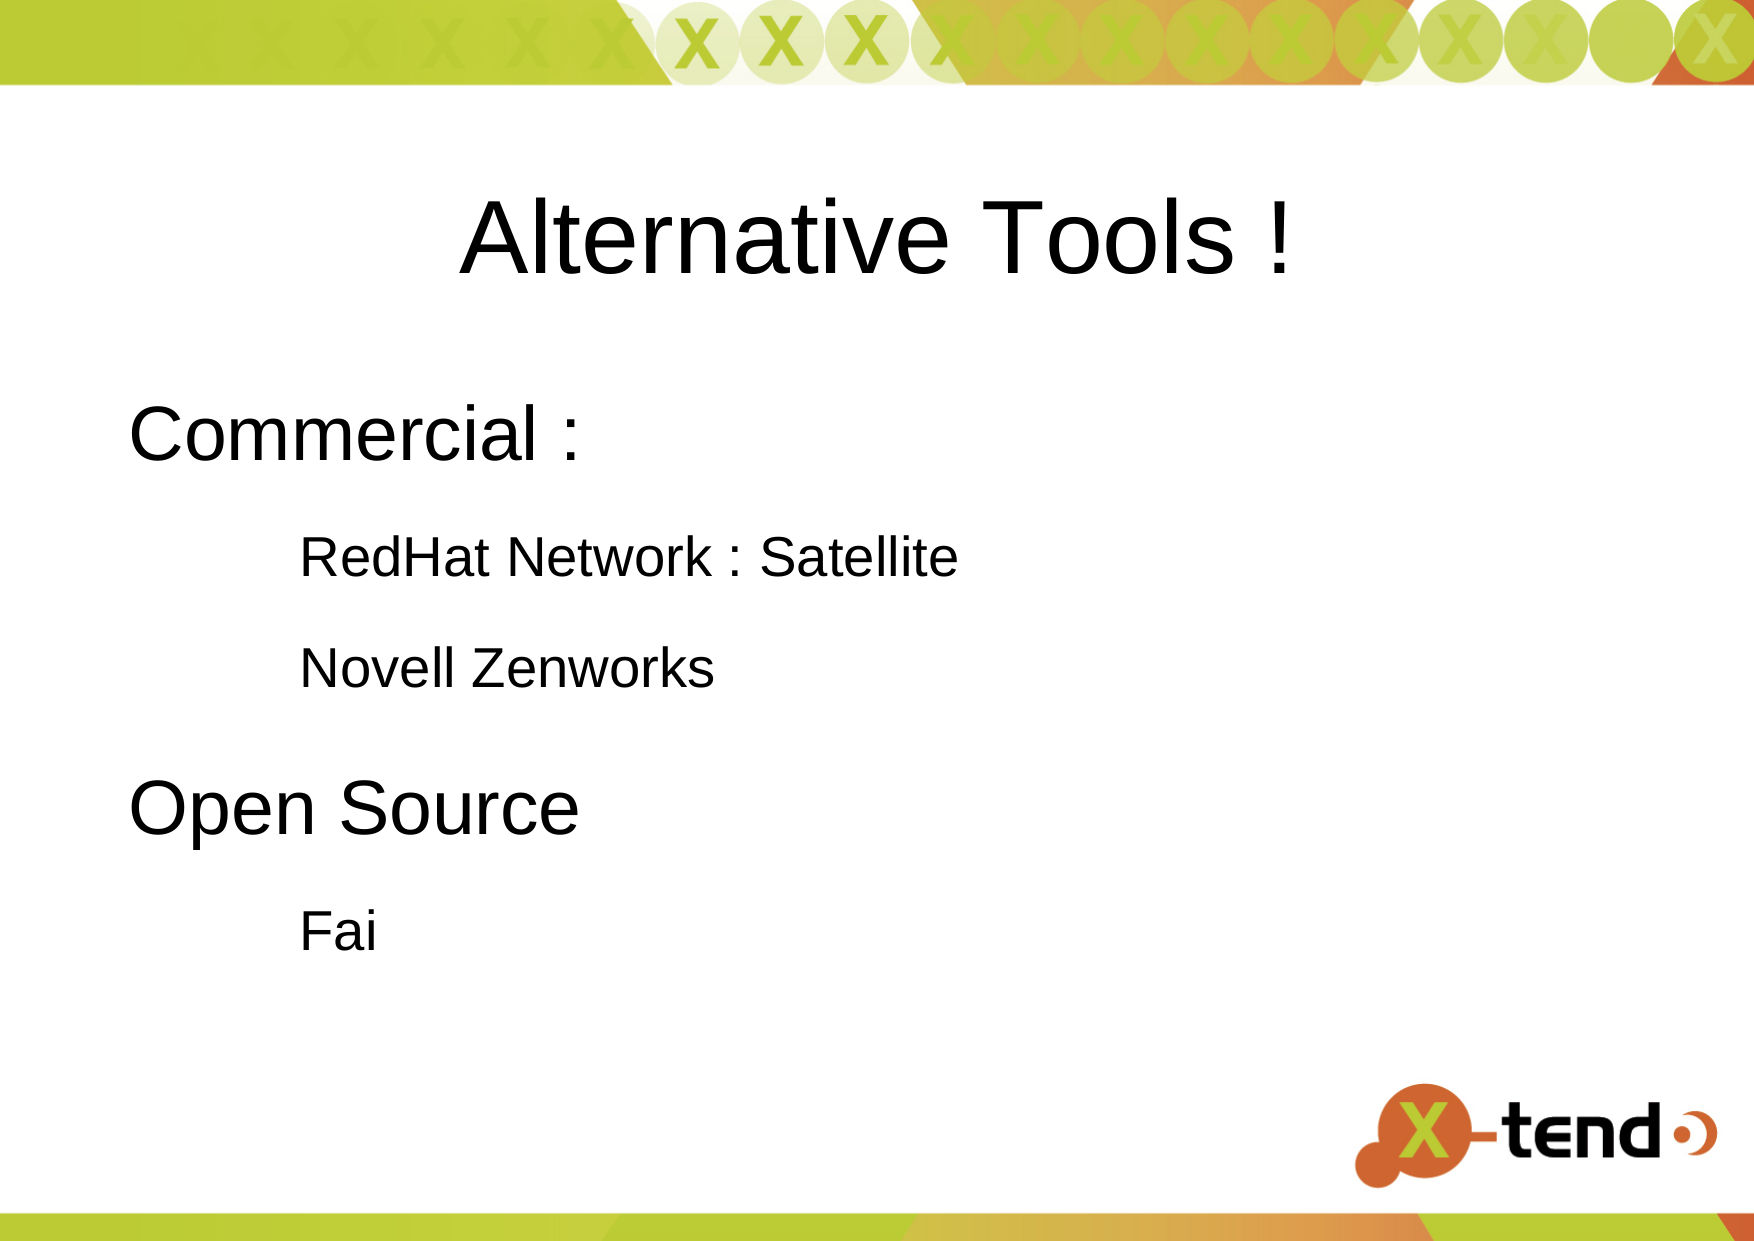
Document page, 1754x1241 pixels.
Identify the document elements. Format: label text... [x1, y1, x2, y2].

list Commercial : RedHat Network : Satellite Novell Zenworks Open Source Fai [128, 344, 1627, 1127]
picture [0, 0, 1754, 1241]
title Alternative Tools ! [128, 102, 1627, 311]
